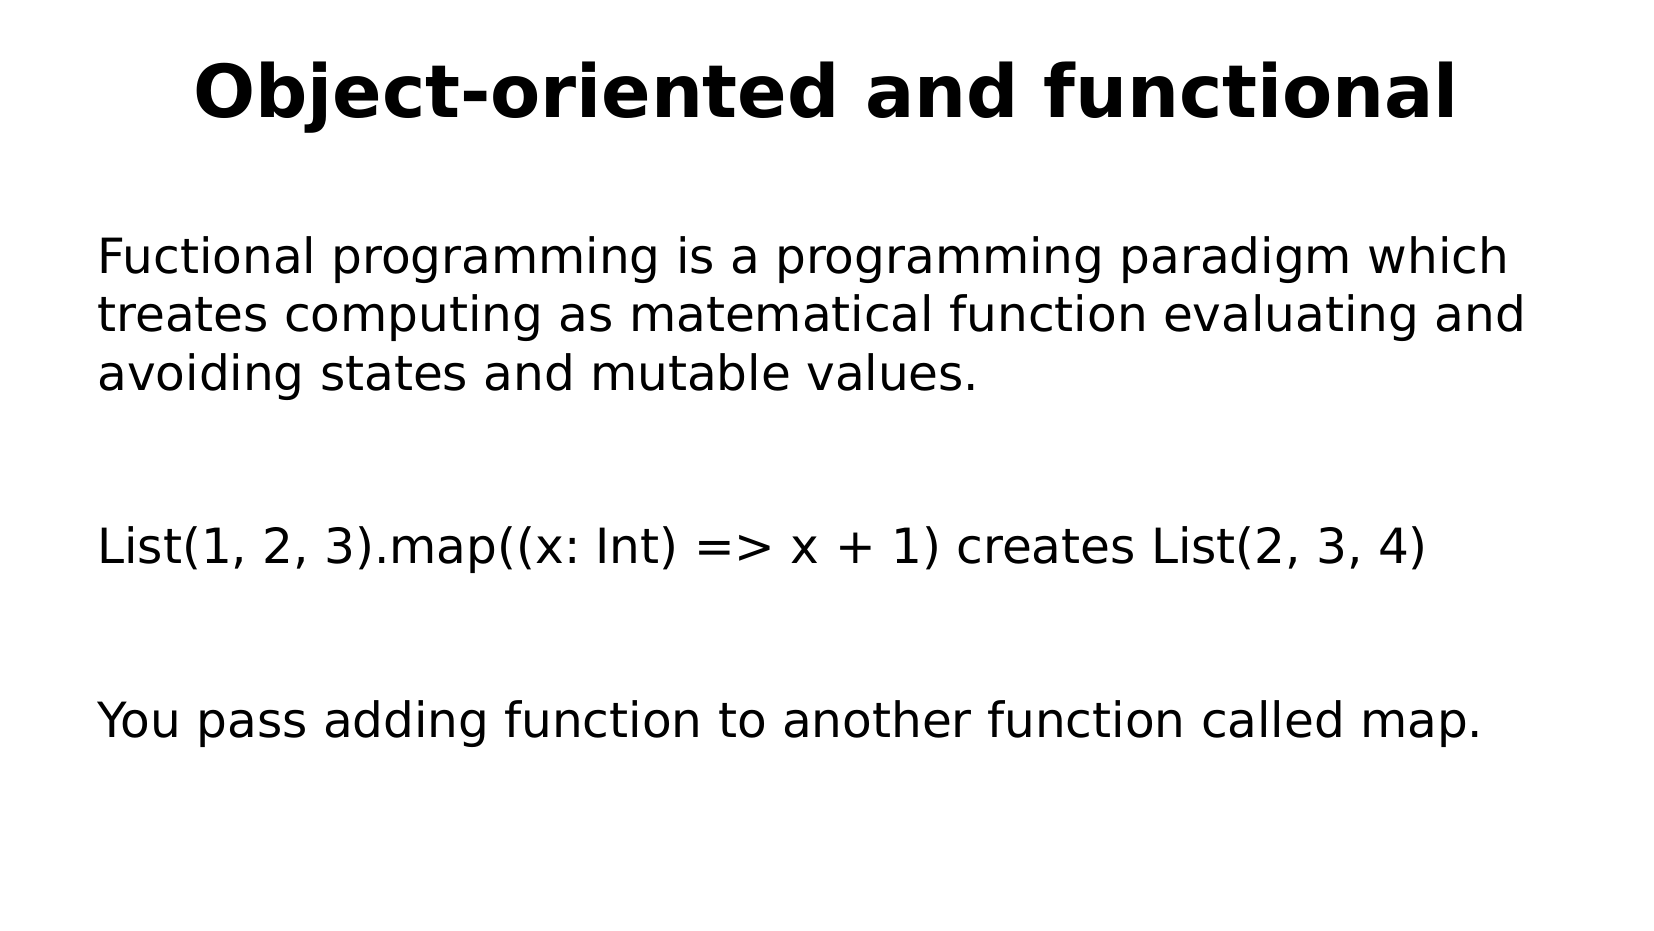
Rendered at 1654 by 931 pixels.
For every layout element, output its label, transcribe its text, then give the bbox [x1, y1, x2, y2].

list Fuctional programming is a programming paradigm which treates computing as matematical function evaluating and avoiding states and mutable values. List(1, 2, 3).map((x: Int) => x + 1) creates List(2, 3, 4) You pass adding function to another function called map. [82, 217, 1571, 758]
title Object-oriented and functional [82, 37, 1571, 147]
